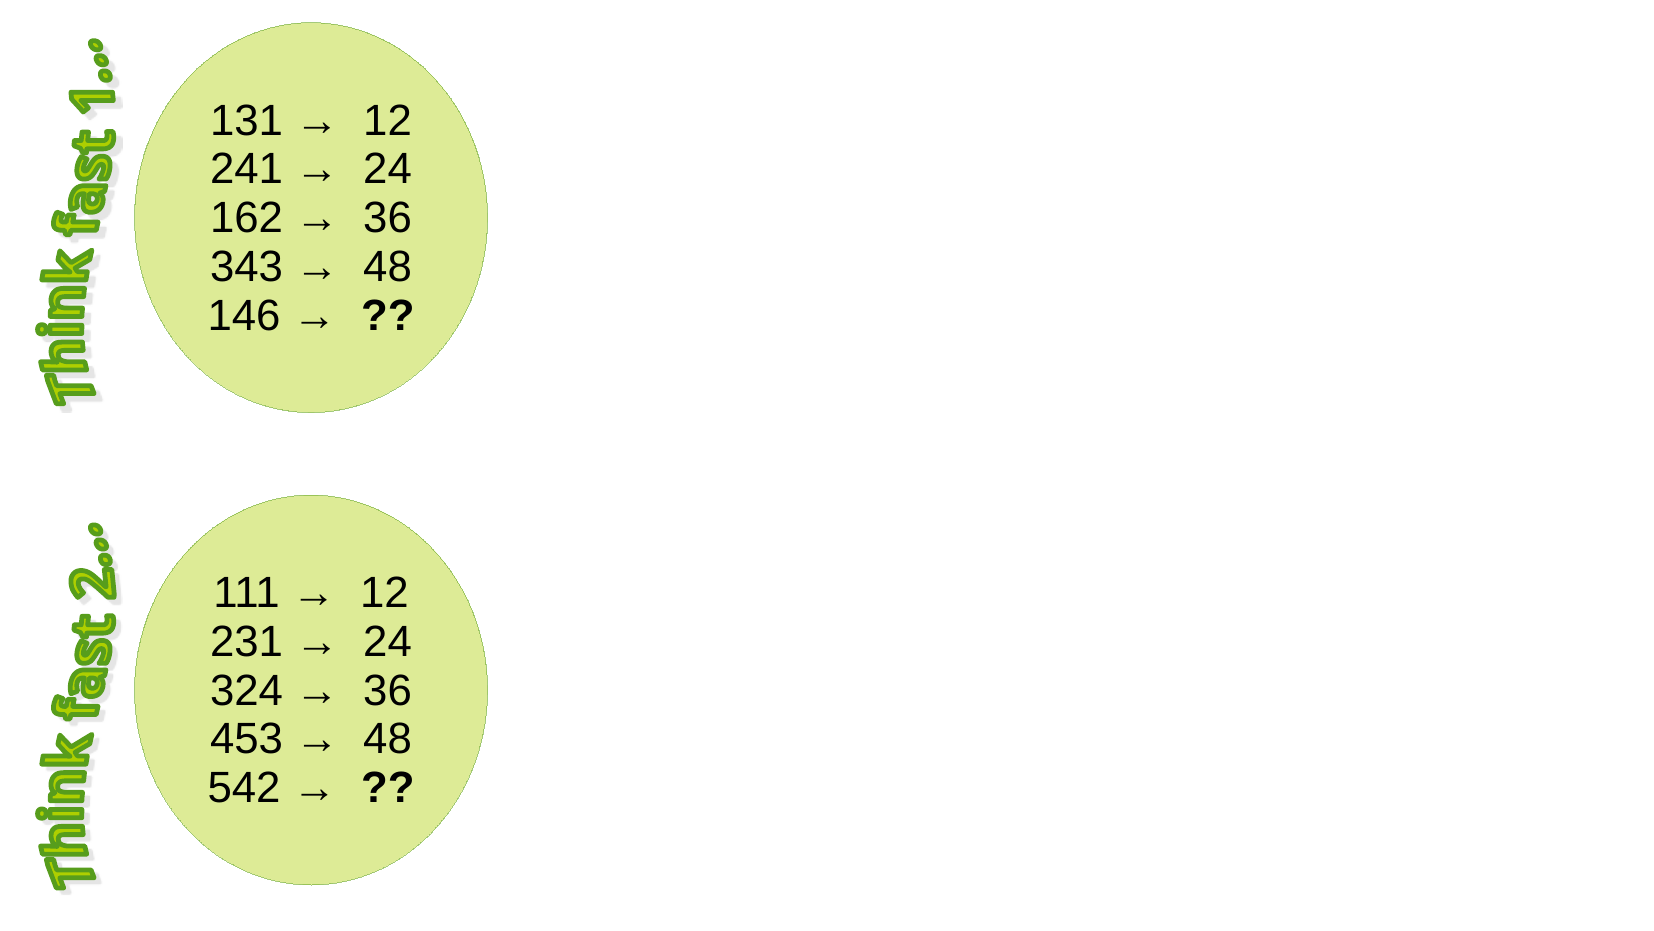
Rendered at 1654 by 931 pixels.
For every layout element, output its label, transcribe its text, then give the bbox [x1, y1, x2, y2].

text_box Think fast 2... [50, 772, 85, 801]
text_box Think fast 1... [46, 375, 95, 404]
text_box Think fast 1... [73, 131, 114, 153]
text_box 111 → 12 231 → 24 324 → 36 453 → 48 542 → ?? [134, 495, 488, 886]
text_box Think fast 1... [41, 250, 92, 280]
text_box Think fast 2... [76, 640, 111, 664]
text_box 131 → 12 241 → 24 162 → 36 343 → 48 146 → ?? [134, 22, 488, 413]
text_box Think fast 1... [50, 288, 85, 317]
text_box Think fast 2... [70, 669, 106, 697]
text_box Think fast 1... [53, 212, 98, 235]
text_box Think fast 1... [70, 92, 114, 112]
text_box Think fast 2... [40, 826, 87, 855]
text_box Think fast 1... [40, 342, 87, 370]
text_box Think fast 2... [41, 734, 92, 765]
text_box Think fast 2... [73, 615, 114, 638]
text_box Think fast 1... [76, 156, 111, 180]
text_box Think fast 2... [53, 696, 98, 719]
text_box Think fast 2... [46, 859, 95, 889]
text_box Think fast 1... [70, 185, 106, 213]
text_box Think fast 2... [70, 569, 115, 598]
